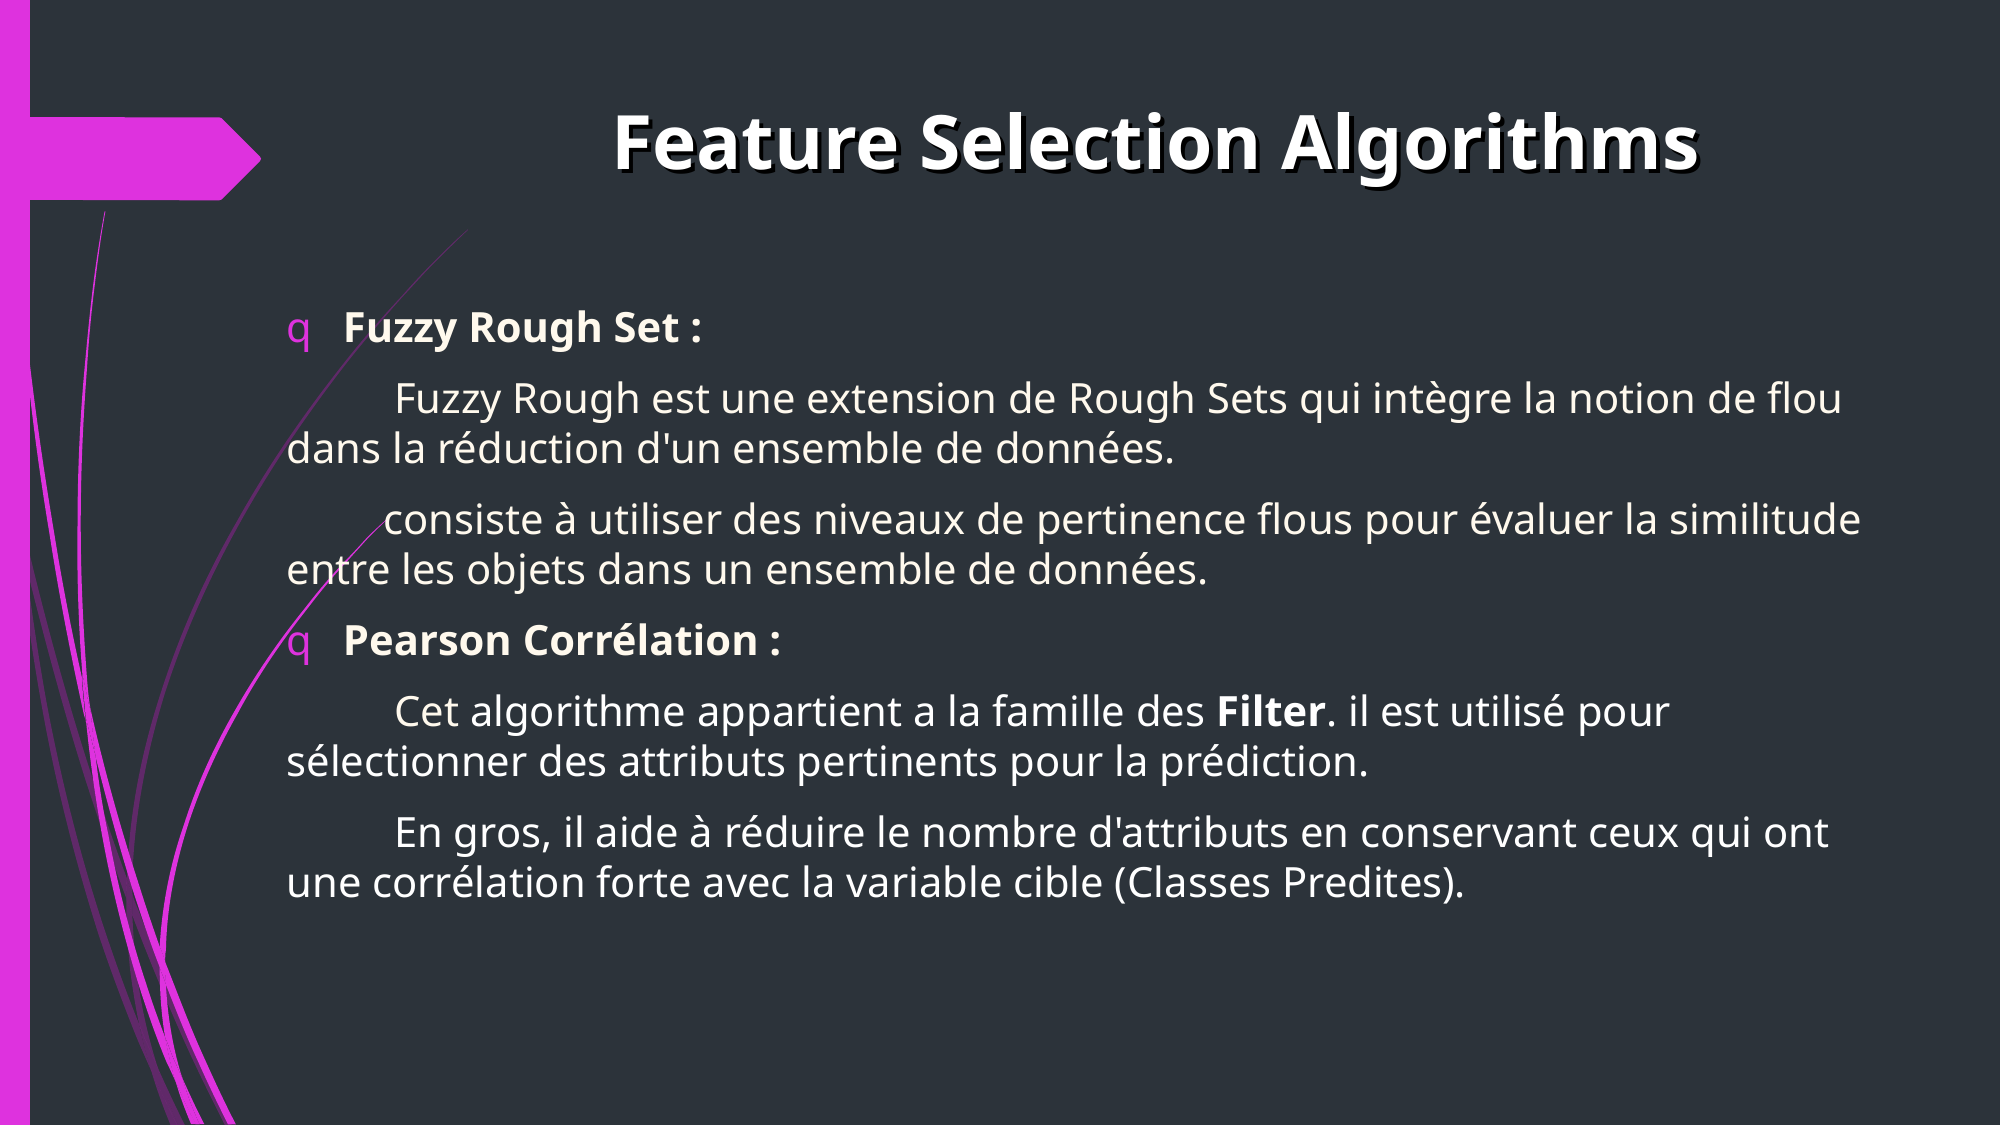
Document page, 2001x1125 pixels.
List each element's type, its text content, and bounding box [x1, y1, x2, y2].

list Fuzzy Rough Set : Fuzzy Rough est une extension de Rough Sets qui intègre la notion de flou dans la réduction d'un ensemble de données. consiste à utiliser des niveaux de pertinence flous pour évaluer la similitude entre les objets dans un ensemble de données. Pearson Corrélation : Cet algorithme appartient a la famille des Filter. il est utilisé pour sélectionner des attributs pertinents pour la prédiction. En gros, il aide à réduire le nombre d'attributs en conservant ceux qui ont une corrélation forte avec la variable cible (Classes Predites). [271, 293, 1888, 970]
title Feature Selection Algorithms [424, 86, 1887, 224]
